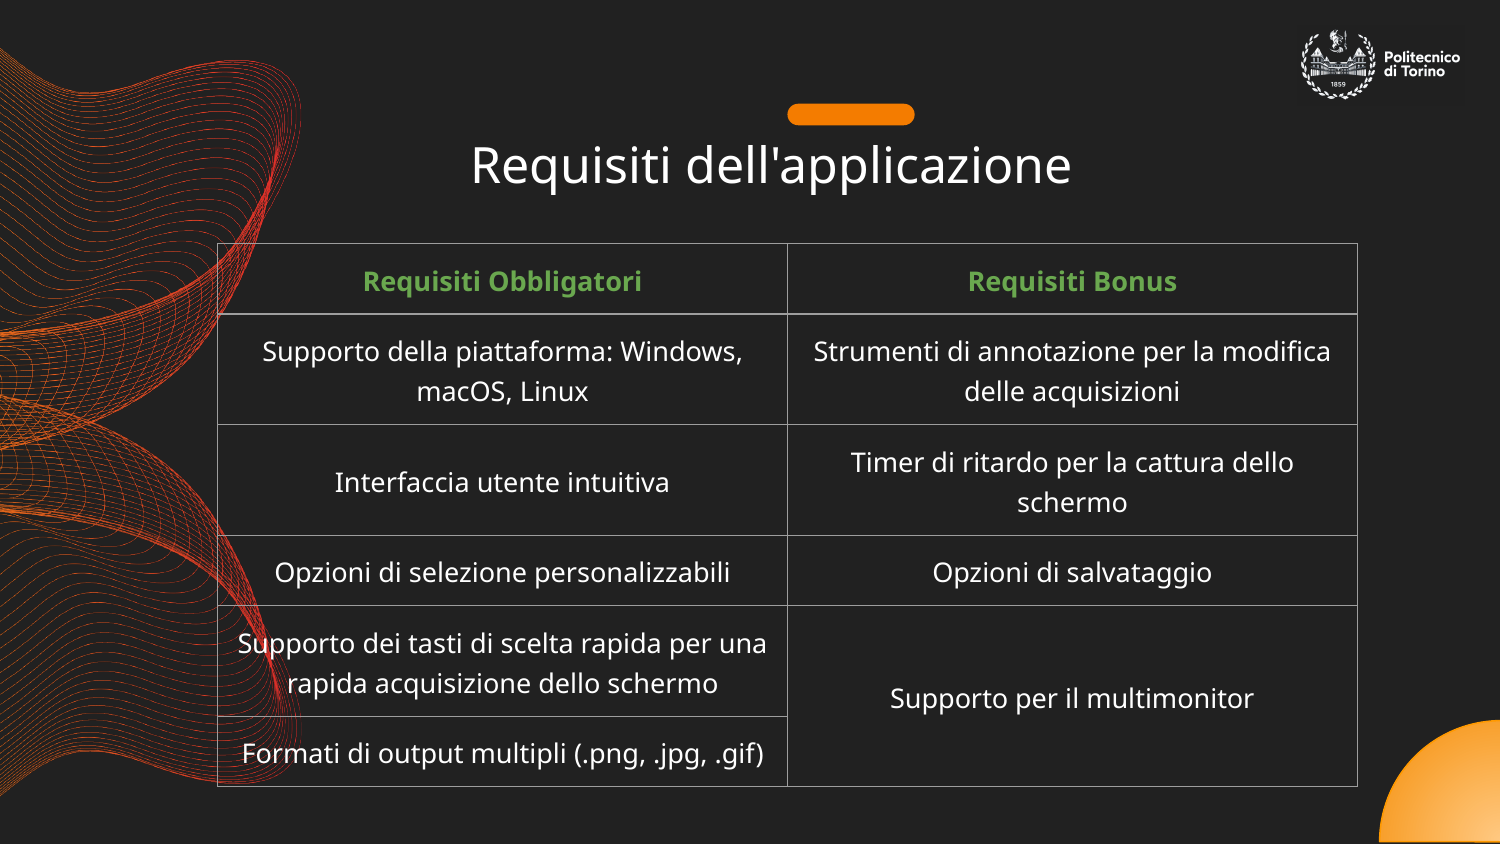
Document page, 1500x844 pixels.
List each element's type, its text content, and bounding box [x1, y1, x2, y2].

picture [1297, 25, 1465, 106]
table_header Requisiti Bonus [788, 244, 1357, 313]
table_cell Timer di ritardo per la cattura dello schermo [788, 425, 1357, 535]
table_cell Opzioni di selezione personalizzabili [218, 536, 787, 605]
table_cell Strumenti di annotazione per la modifica delle acquisizioni [788, 315, 1357, 424]
table_cell Supporto dei tasti di scelta rapida per una rapida acquisizione dello schermo [218, 606, 787, 716]
table_cell Interfaccia utente intuitiva [218, 425, 787, 535]
title Requisiti dell'applicazione [455, 110, 1096, 217]
table_cell Opzioni di salvataggio [788, 536, 1357, 605]
table_cell Supporto per il multimonitor [788, 606, 1357, 786]
table_cell Supporto della piattaforma: Windows, macOS, Linux [218, 315, 787, 424]
table_cell Formati di output multipli (.png, .jpg, .gif) [218, 717, 787, 786]
table_header Requisiti Obbligatori [218, 244, 787, 313]
